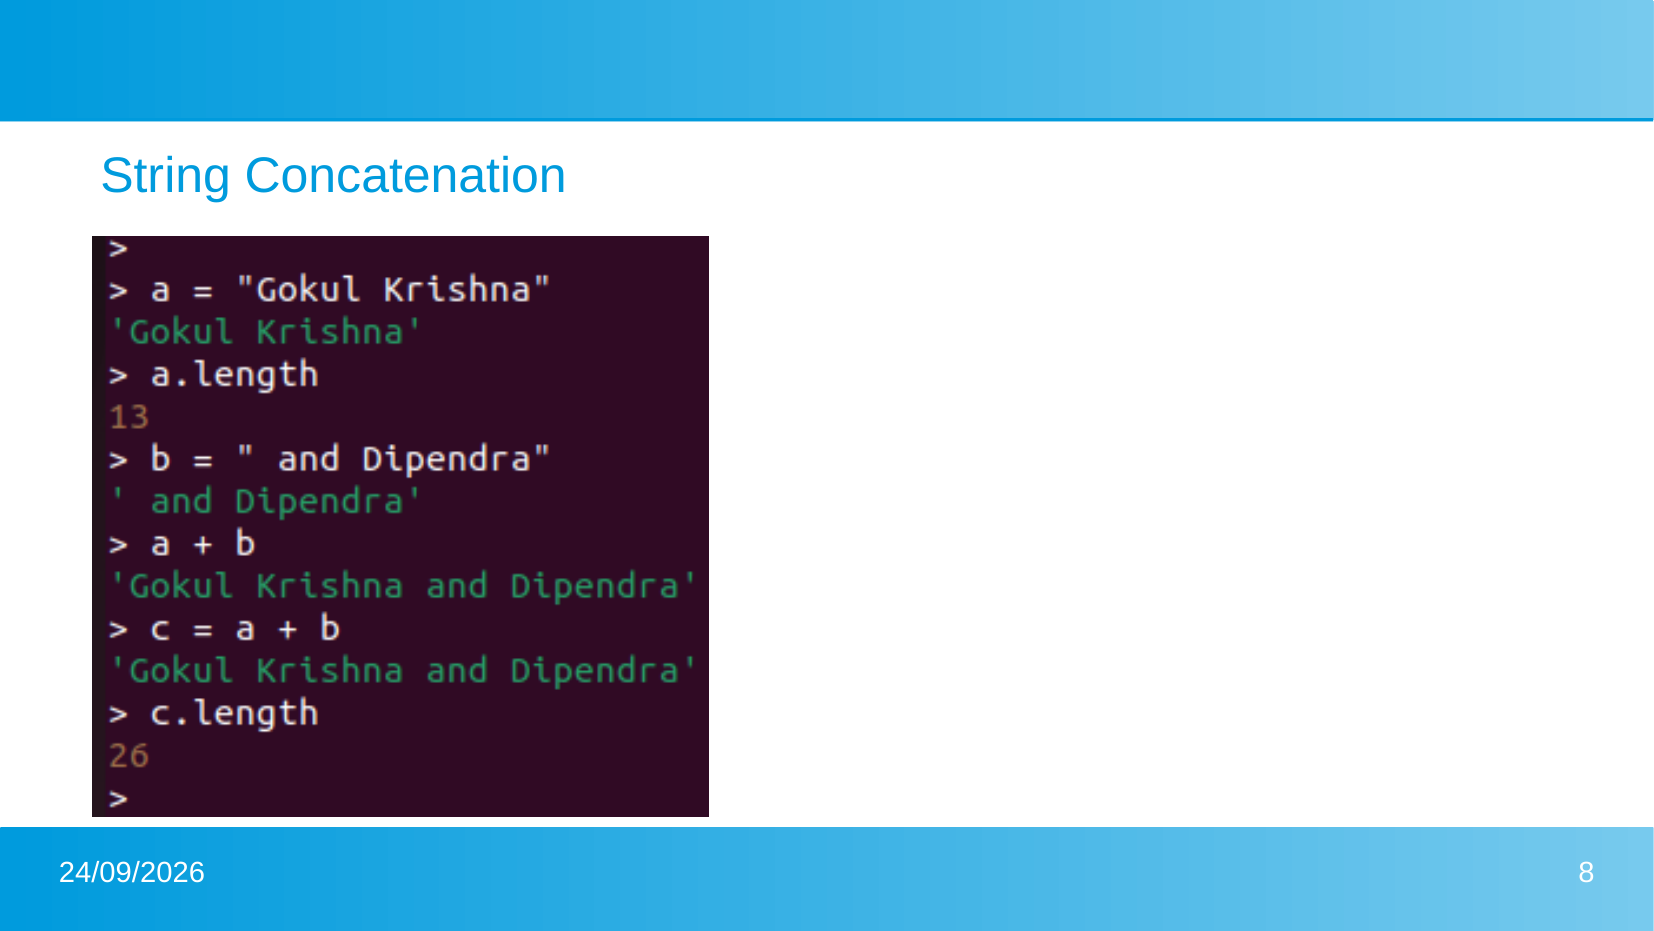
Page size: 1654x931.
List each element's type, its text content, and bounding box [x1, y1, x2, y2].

list String Concatenation [29, 147, 1565, 739]
picture [92, 236, 709, 817]
